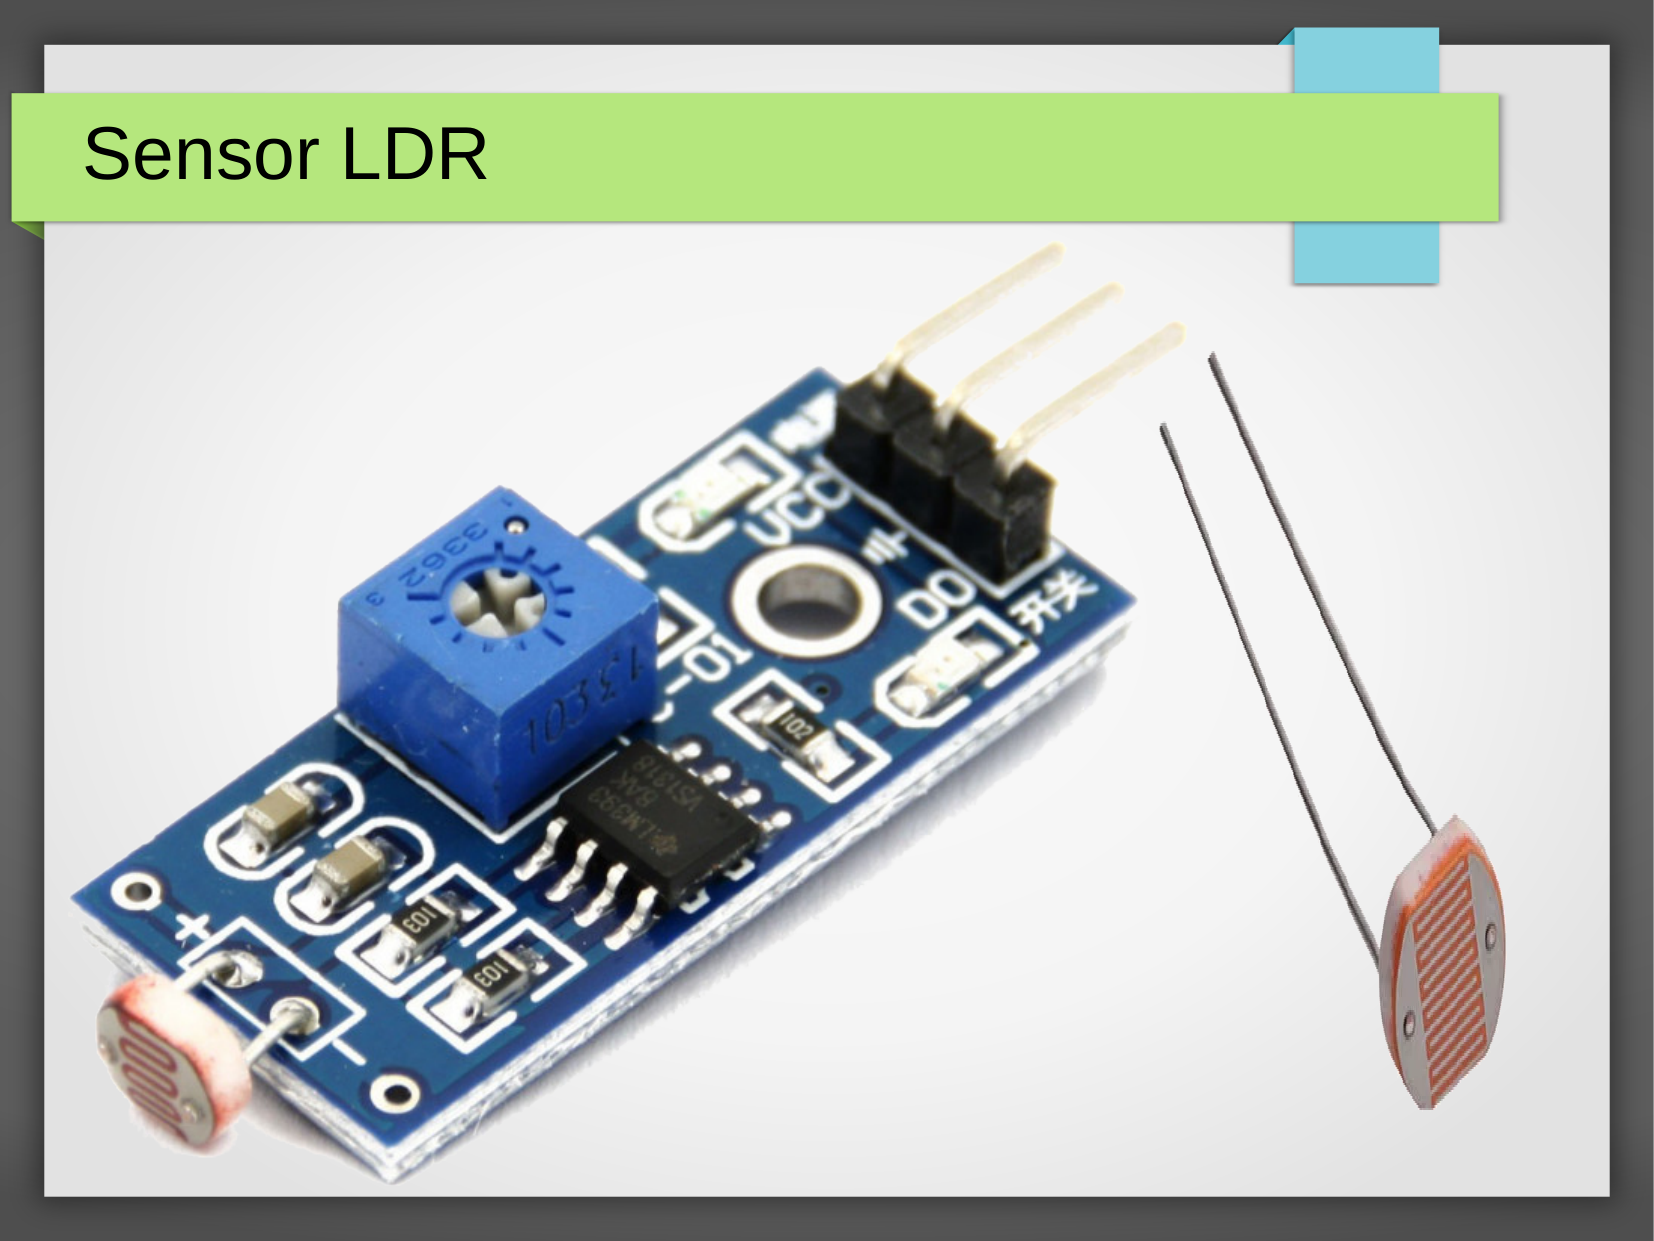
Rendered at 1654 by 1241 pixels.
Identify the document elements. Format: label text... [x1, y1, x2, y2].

title Sensor LDR [82, 94, 1264, 213]
picture [0, 0, 1654, 1241]
